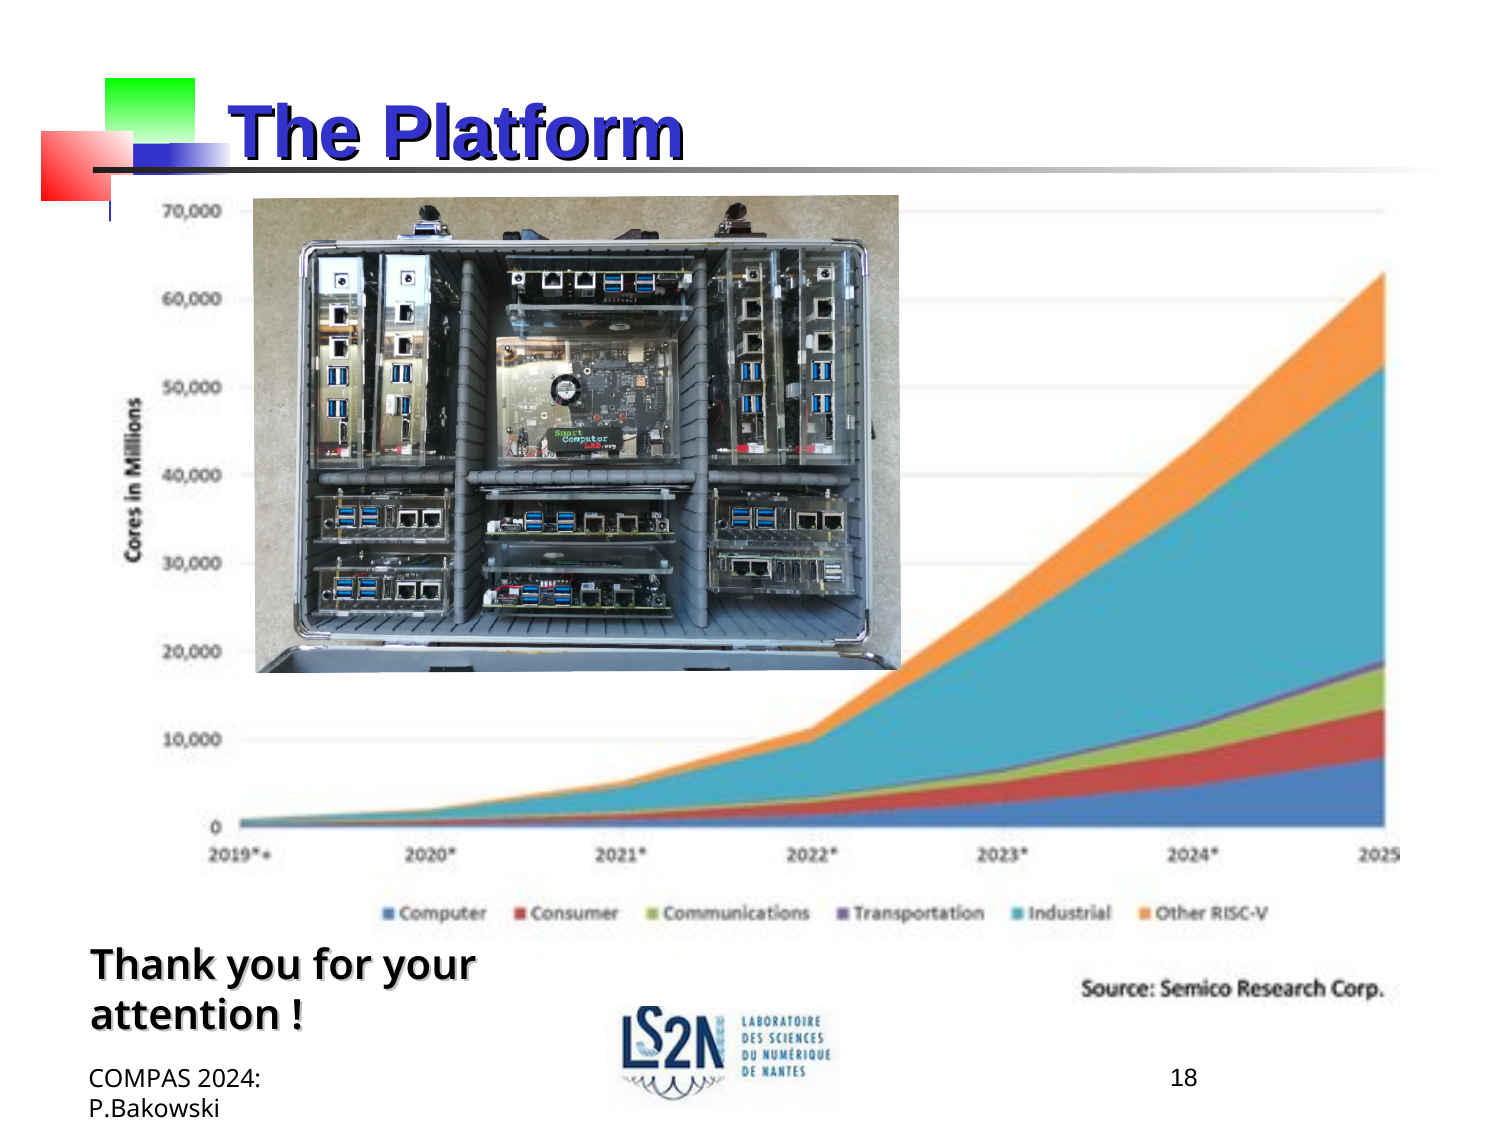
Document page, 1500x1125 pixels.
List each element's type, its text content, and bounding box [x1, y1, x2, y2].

title The Platform [212, 74, 1028, 180]
text_box Thank you for your attention ! [75, 930, 706, 1021]
picture [111, 175, 1400, 1110]
